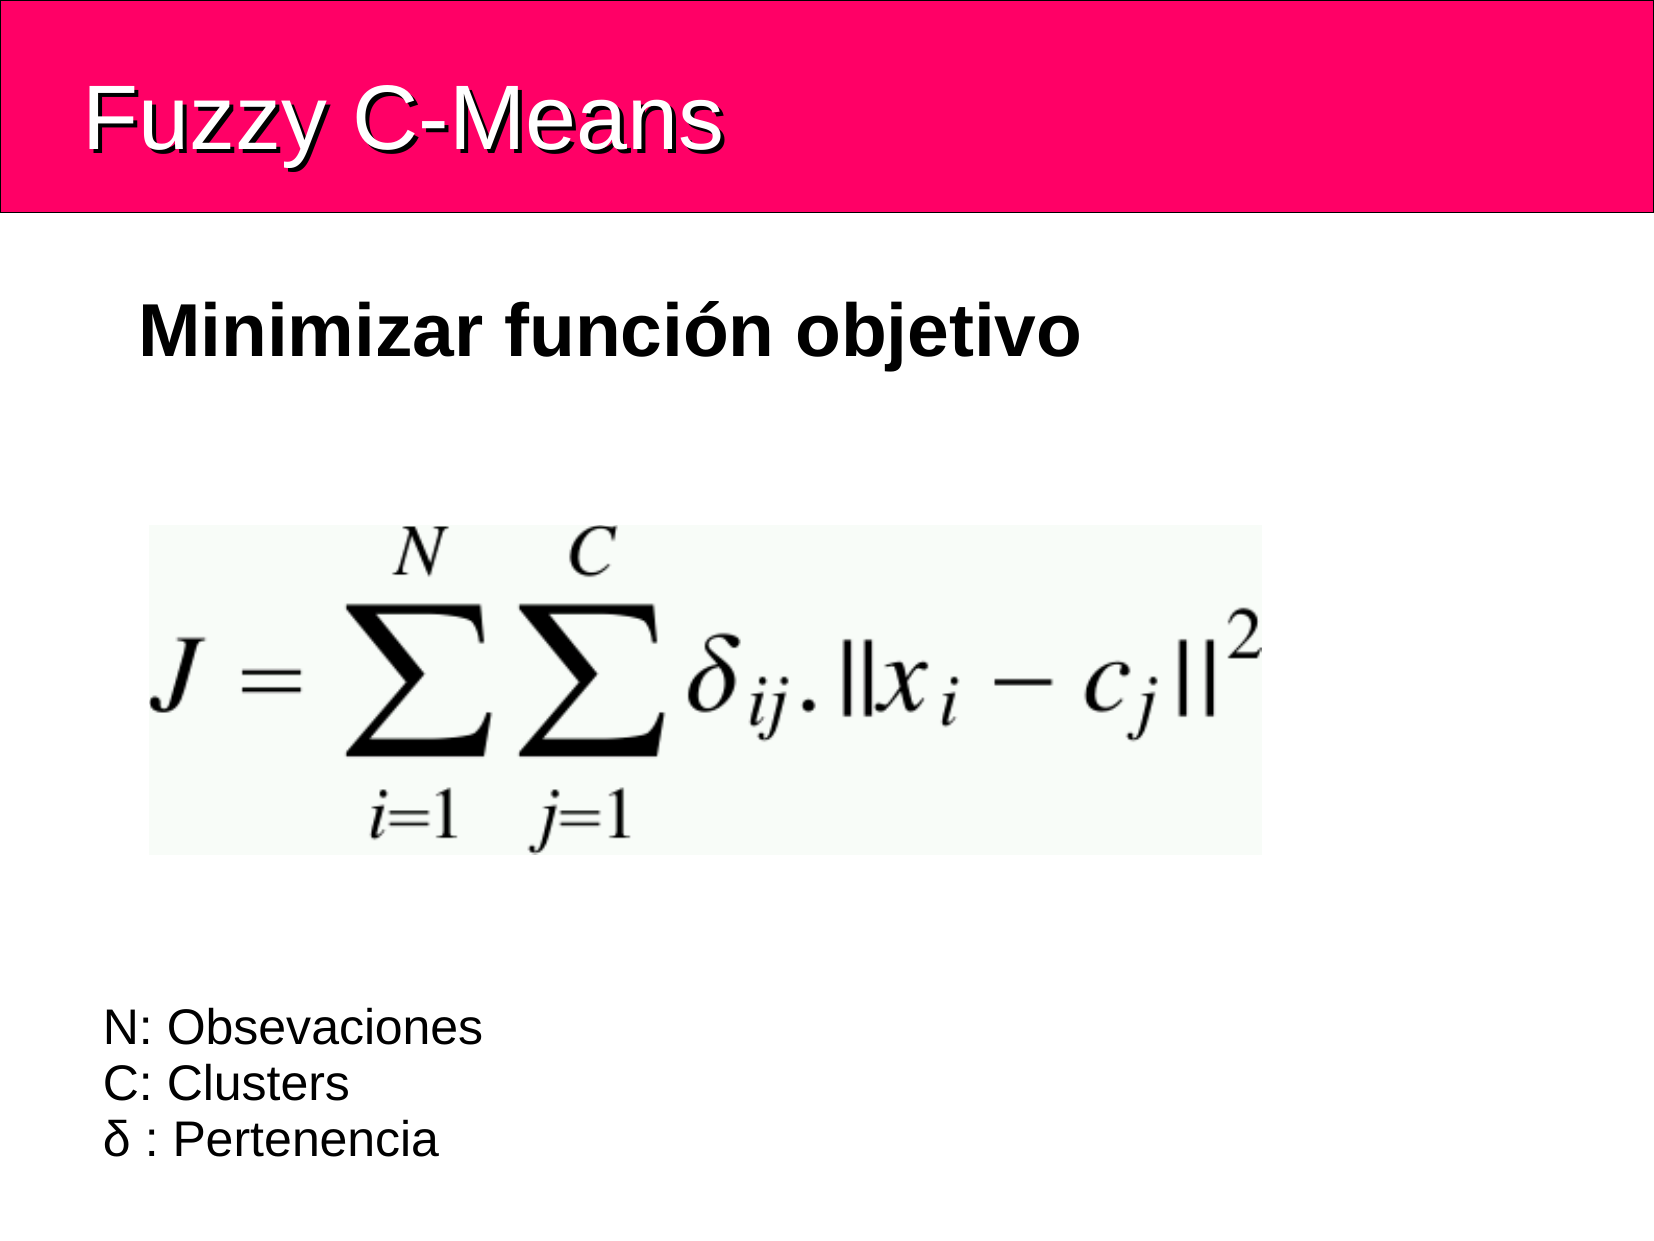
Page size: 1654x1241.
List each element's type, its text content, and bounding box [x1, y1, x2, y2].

text_box [0, 0, 1654, 213]
title Fuzzy C-Means [82, 15, 1607, 221]
picture [149, 525, 1262, 855]
text_box N: Obsevaciones C: Clusters δ : Pertenencia [88, 992, 556, 1227]
text_box Minimizar función objetivo [88, 281, 1577, 1106]
